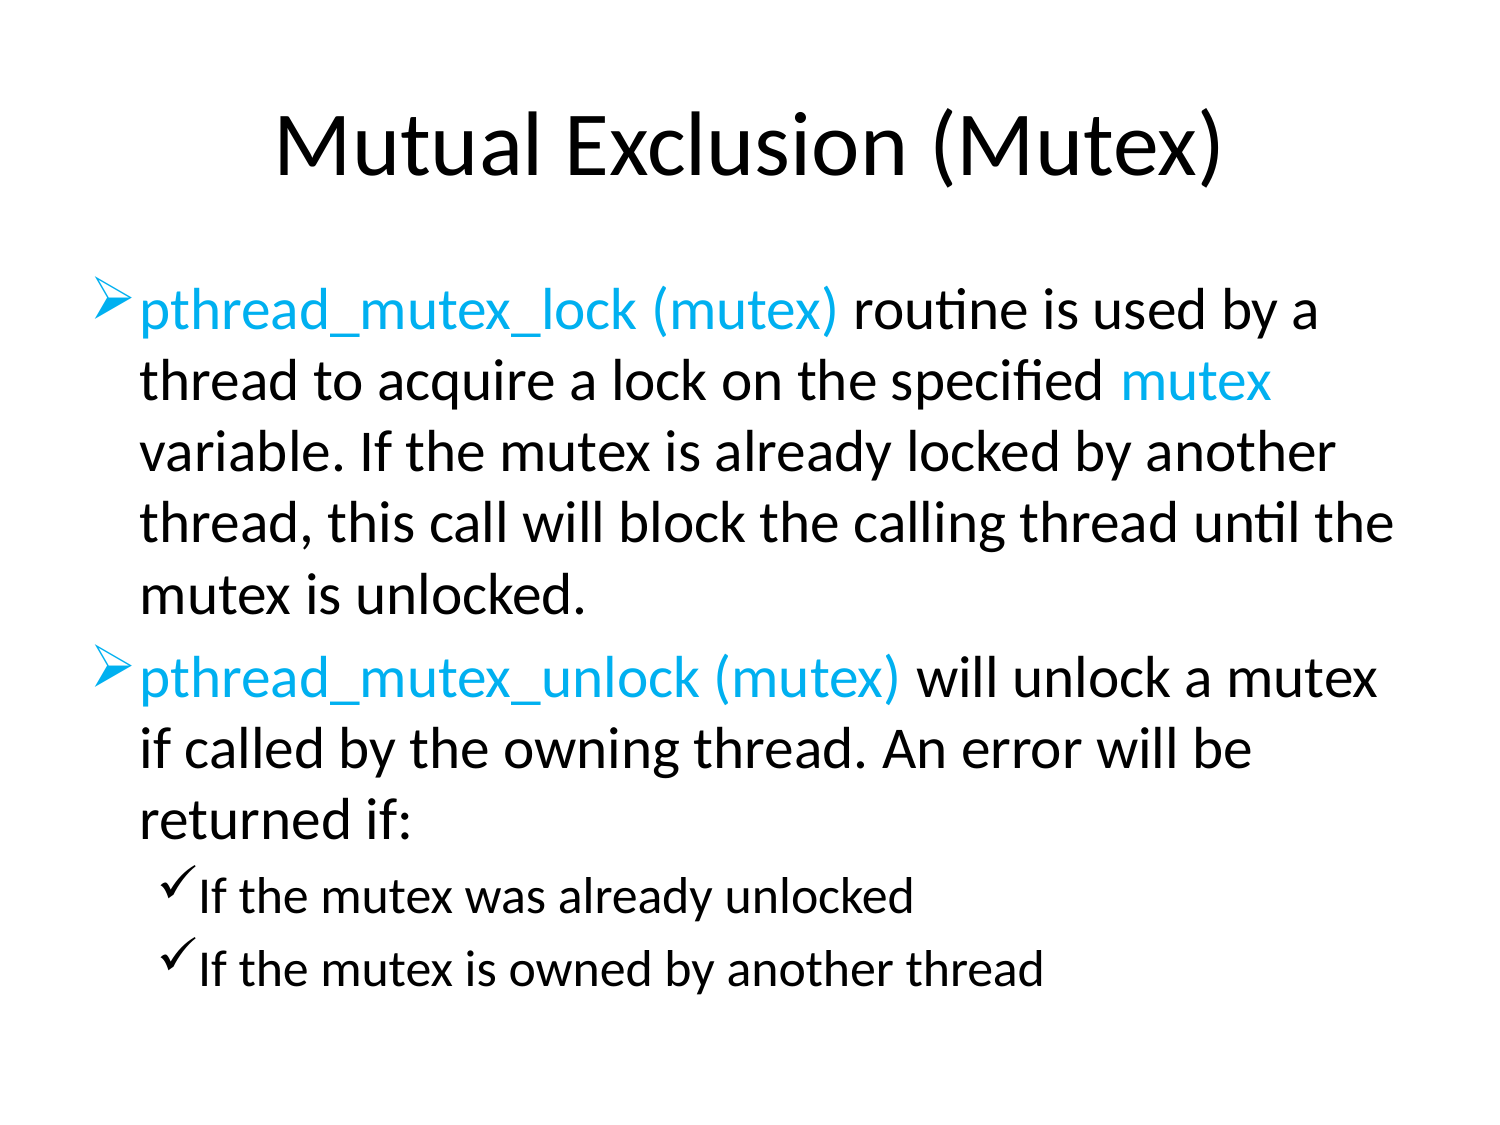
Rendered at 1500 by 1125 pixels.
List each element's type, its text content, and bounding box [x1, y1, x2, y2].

text_box pthread_mutex_lock (mutex) routine is used by a thread to acquire a lock on the specified mutex variable. If the mutex is already locked by another thread, this call will block the calling thread until the mutex is unlocked. pthread_mutex_unlock (mutex) will unlock a mutex if called by the owning thread. An error will be returned if: If the mutex was already unlocked If the mutex is owned by another thread [75, 262, 1425, 1005]
text_box Mutual Exclusion (Mutex) [75, 45, 1425, 233]
